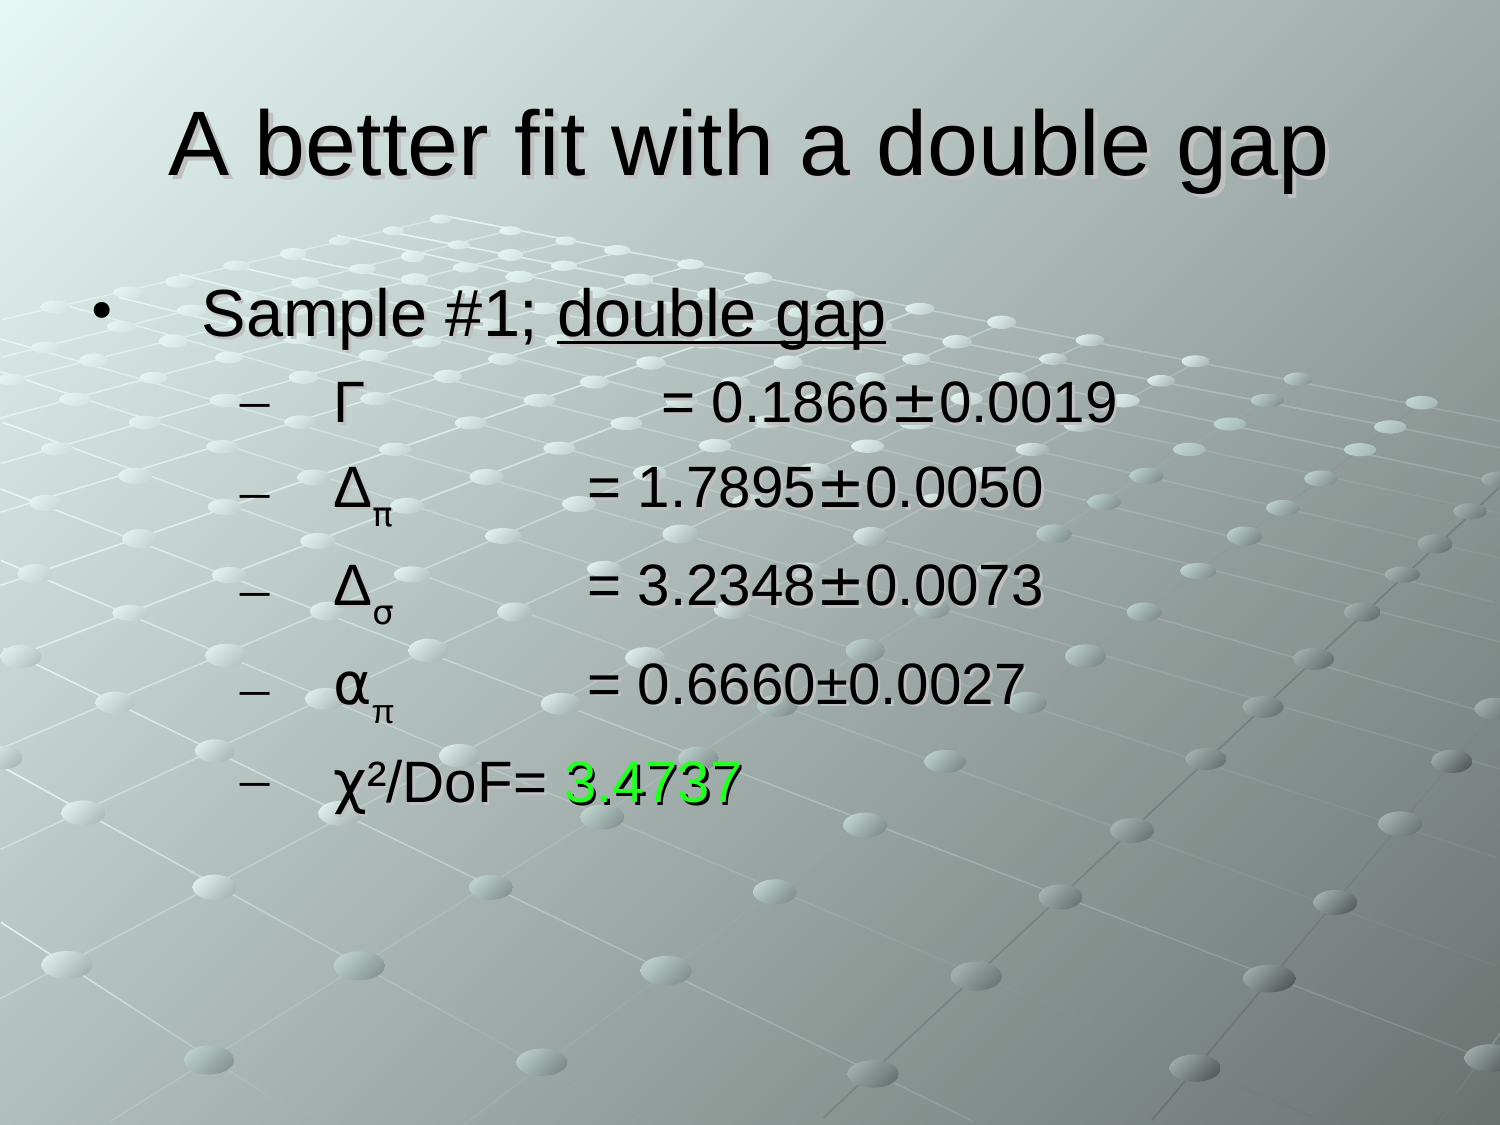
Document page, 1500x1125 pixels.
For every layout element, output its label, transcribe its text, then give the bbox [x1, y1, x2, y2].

title A better fit with a double gap [75, 21, 1425, 257]
list Sample #1; double gap Γ = 0.1866±0.0019 Δπ = 1.7895±0.0050 Δσ = 3.2348±0.0073 απ = 0.6660±0.0027 χ²/DoF = 3.4737 [75, 262, 1425, 1005]
